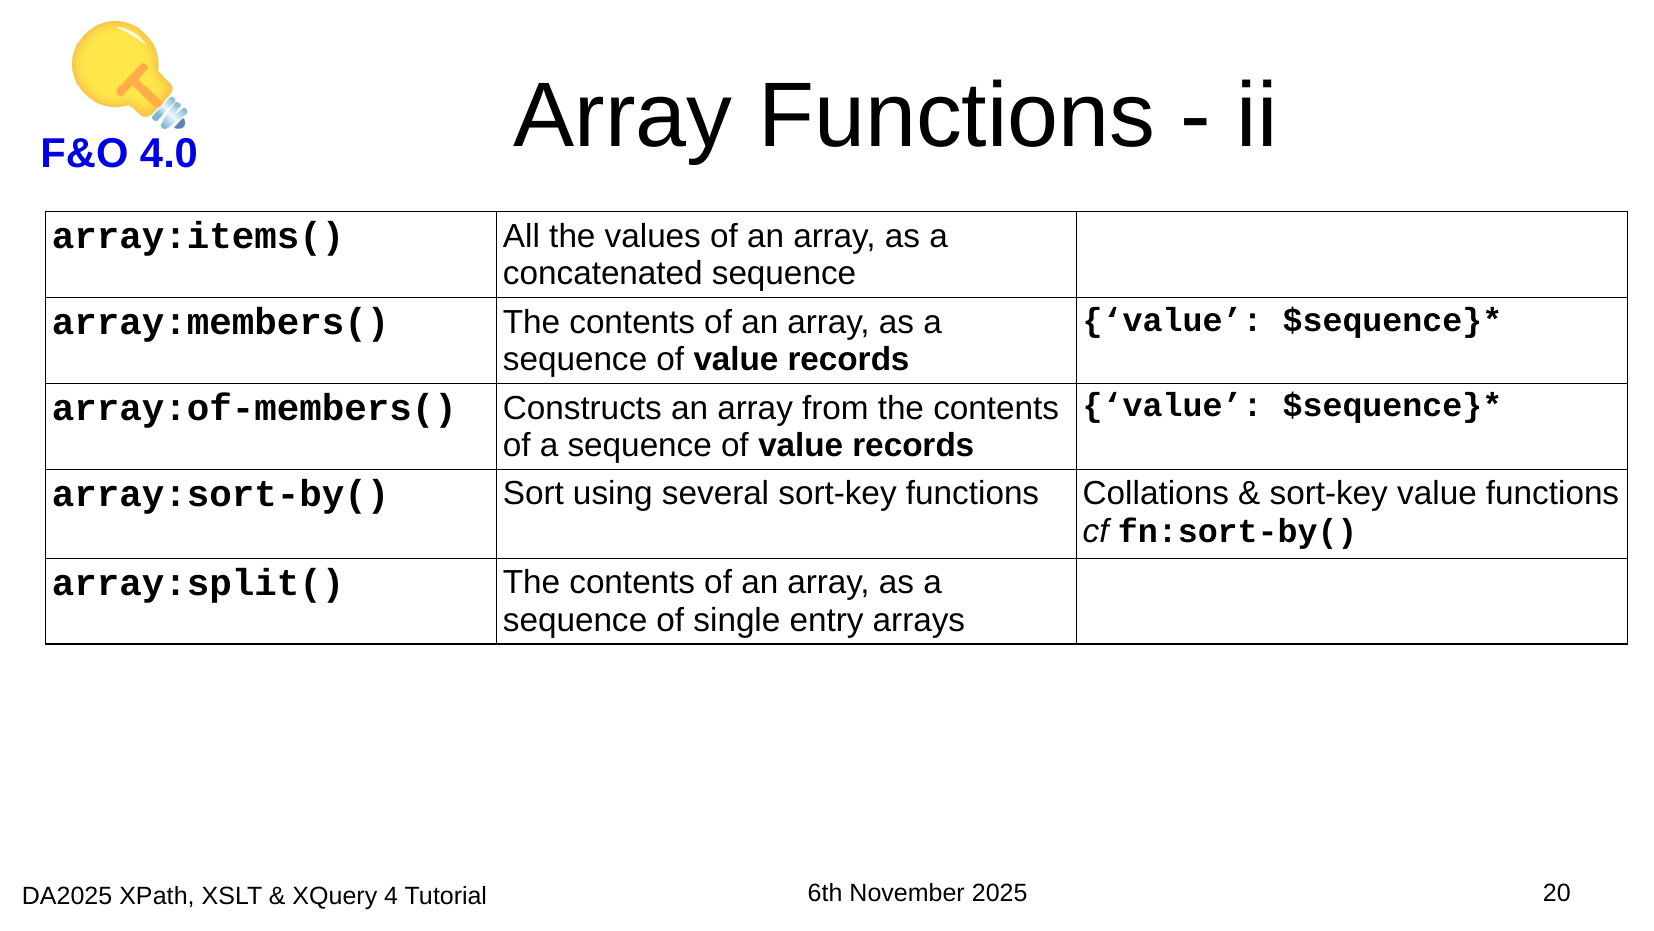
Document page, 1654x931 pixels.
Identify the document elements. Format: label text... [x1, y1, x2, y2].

table_cell Constructs an array from the contents of a sequence of value records [497, 384, 1076, 469]
table_cell array:sort-by() [46, 470, 496, 558]
table_cell Collations & sort-key value functions cf fn:sort-by() [1077, 470, 1627, 558]
title Array Functions - ii [222, 37, 1571, 193]
table_cell array:of-members() [46, 384, 496, 469]
table_header All the values of an array, as a concatenated sequence [497, 212, 1076, 297]
table_cell The contents of an array, as a sequence of single entry arrays [497, 559, 1076, 643]
table_cell Sort using several sort-key functions [497, 470, 1076, 558]
table_cell {‘value’: $sequence}* [1077, 384, 1627, 469]
table_cell The contents of an array, as a sequence of value records [497, 298, 1076, 383]
table_cell array:split() [46, 559, 496, 643]
picture [72, 21, 187, 129]
table_cell {‘value’: $sequence}* [1077, 298, 1627, 383]
table_cell array:members() [46, 298, 496, 383]
table_header array:items() [46, 212, 496, 297]
table_cell [1077, 559, 1627, 643]
table_header [1077, 212, 1627, 297]
